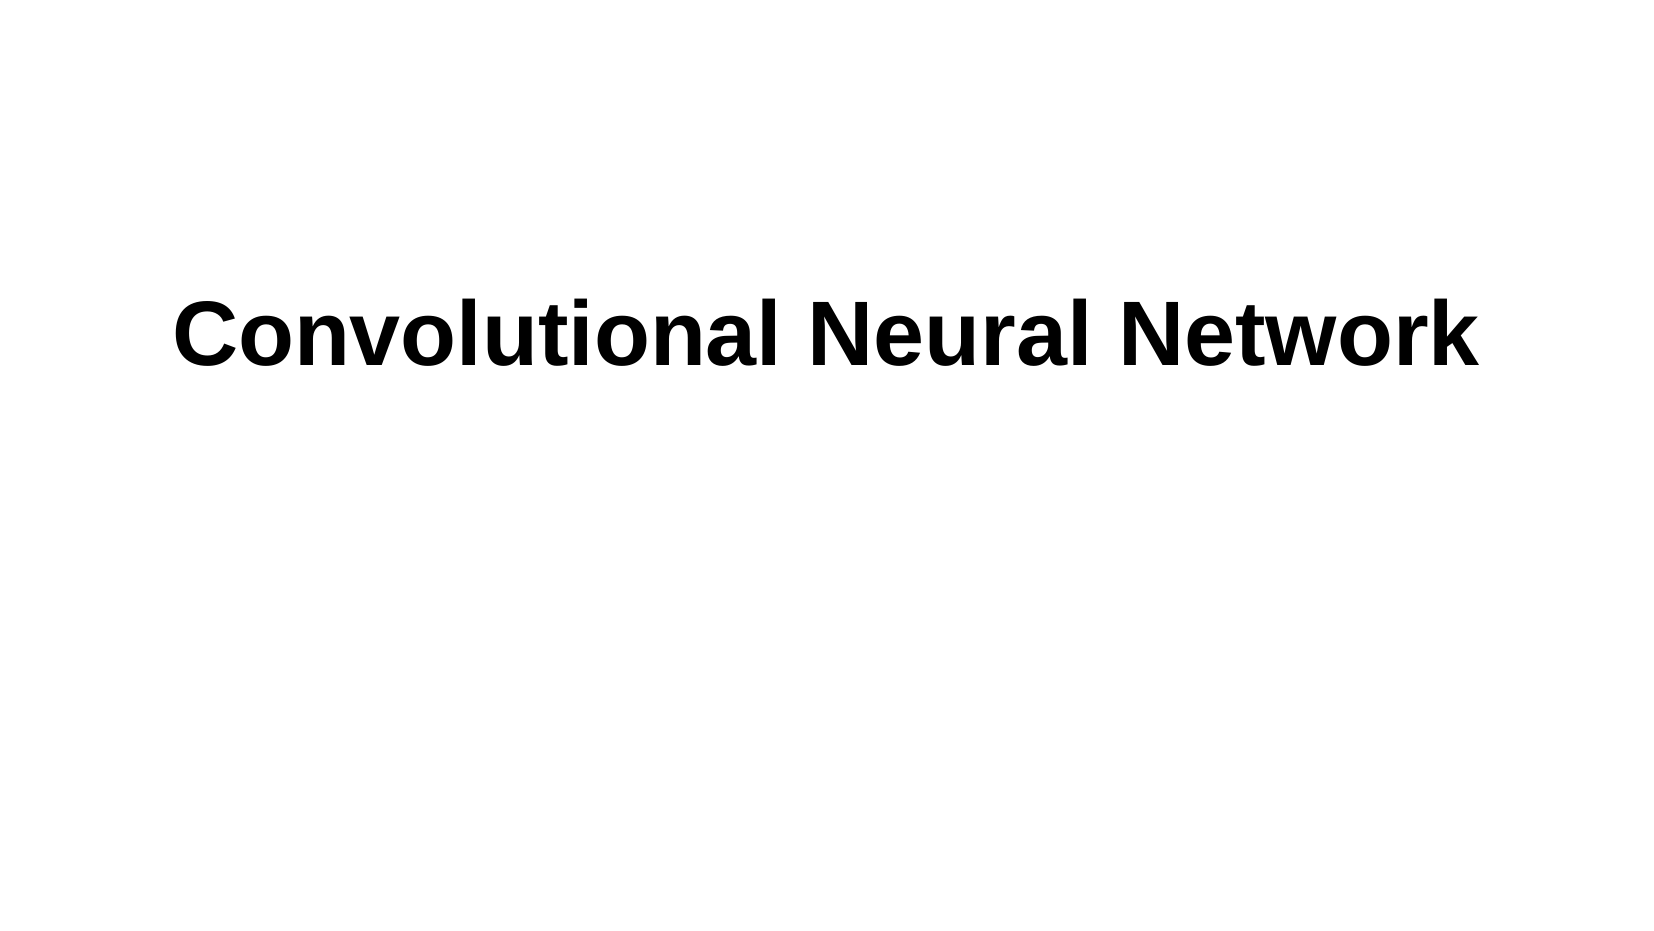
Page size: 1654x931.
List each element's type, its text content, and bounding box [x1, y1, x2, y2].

subtitle Convolutional Neural Network [82, 77, 1571, 898]
